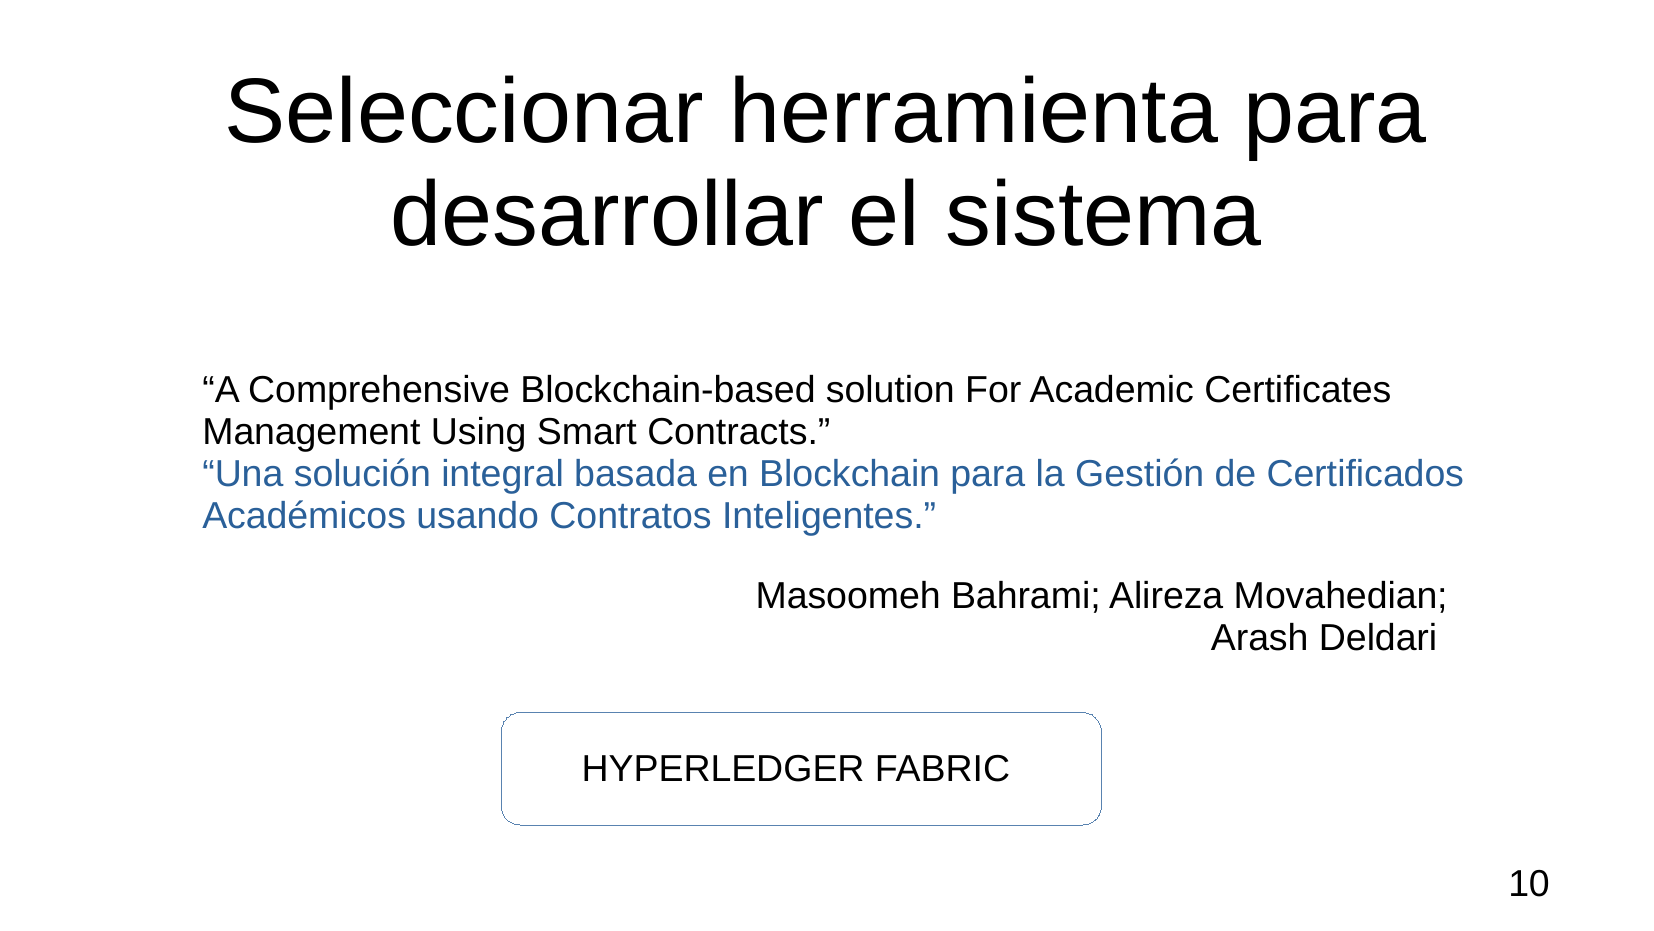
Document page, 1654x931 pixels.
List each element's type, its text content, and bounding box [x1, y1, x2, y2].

text_box <number> [1493, 855, 1654, 931]
text_box HYPERLEDGER FABRIC [501, 712, 1102, 826]
title Seleccionar herramienta para desarrollar el sistema [82, 59, 1571, 265]
text_box “A Comprehensive Blockchain-based solution For Academic Certificates Management Using Smart Contracts.” “Una solución integral basada en Blockchain para la Gestión de Certificados Académicos usando Contratos Inteligentes.” [187, 361, 1501, 587]
text_box Masoomeh Bahrami; Alireza Movahedian; Arash Deldari [648, 566, 1463, 666]
